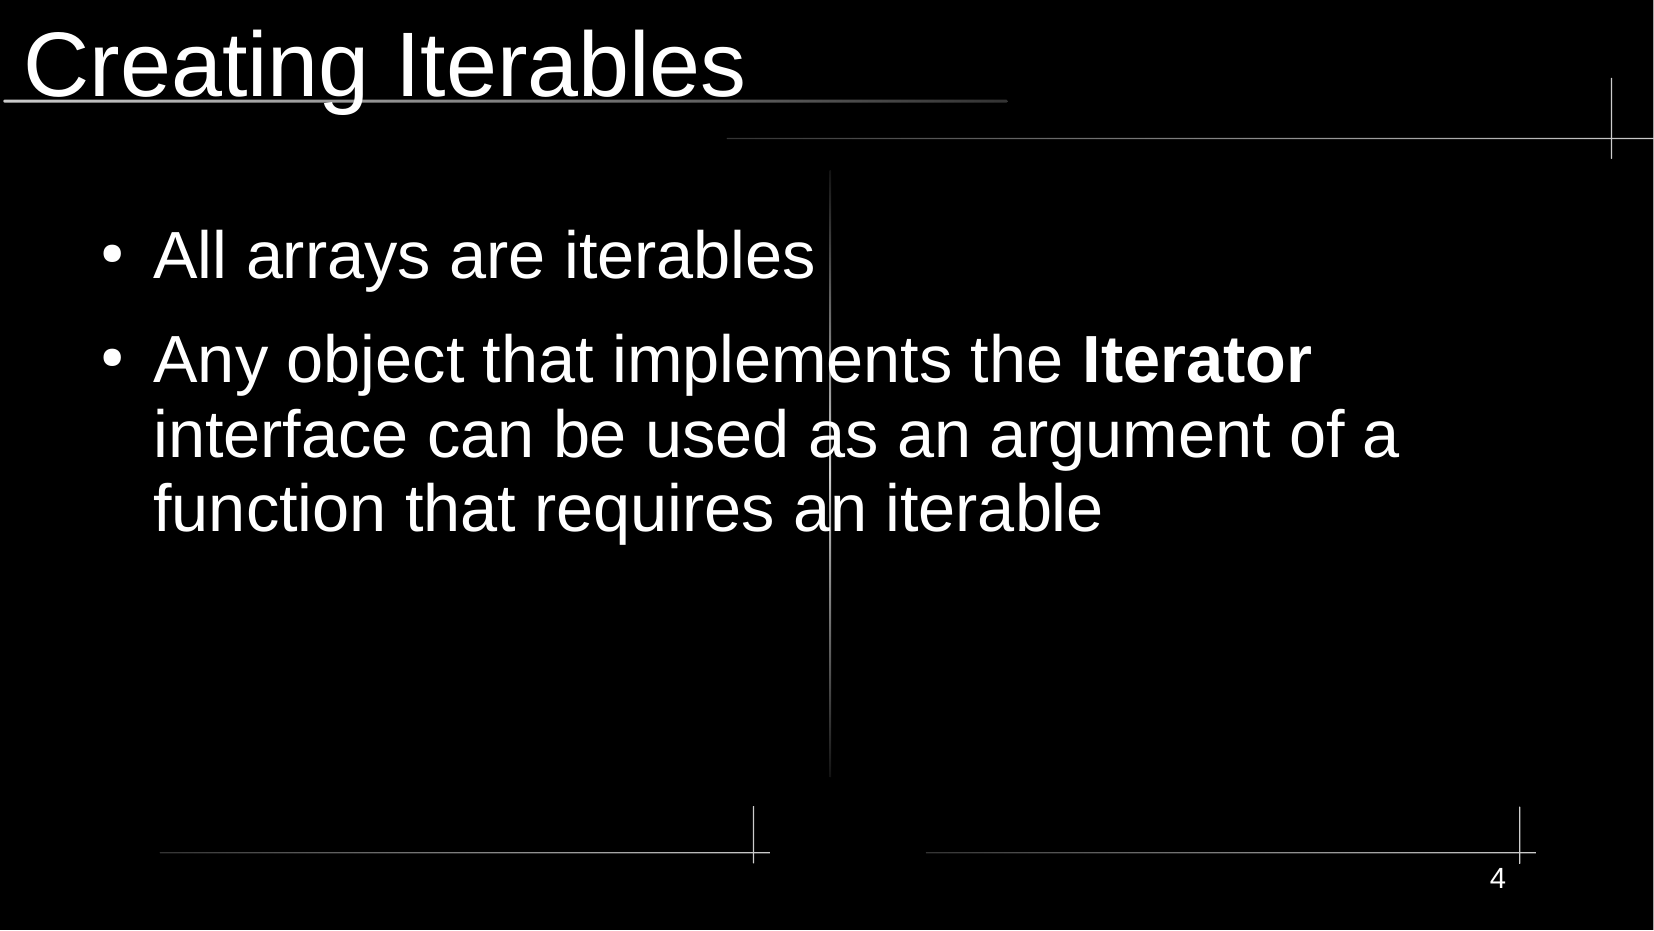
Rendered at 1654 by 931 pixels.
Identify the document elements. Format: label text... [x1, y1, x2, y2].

title Creating Iterables [23, 11, 1589, 119]
list All arrays are iterables Any object that implements the Iterator interface can be used as an argument of a function that requires an iterable [82, 217, 1571, 758]
